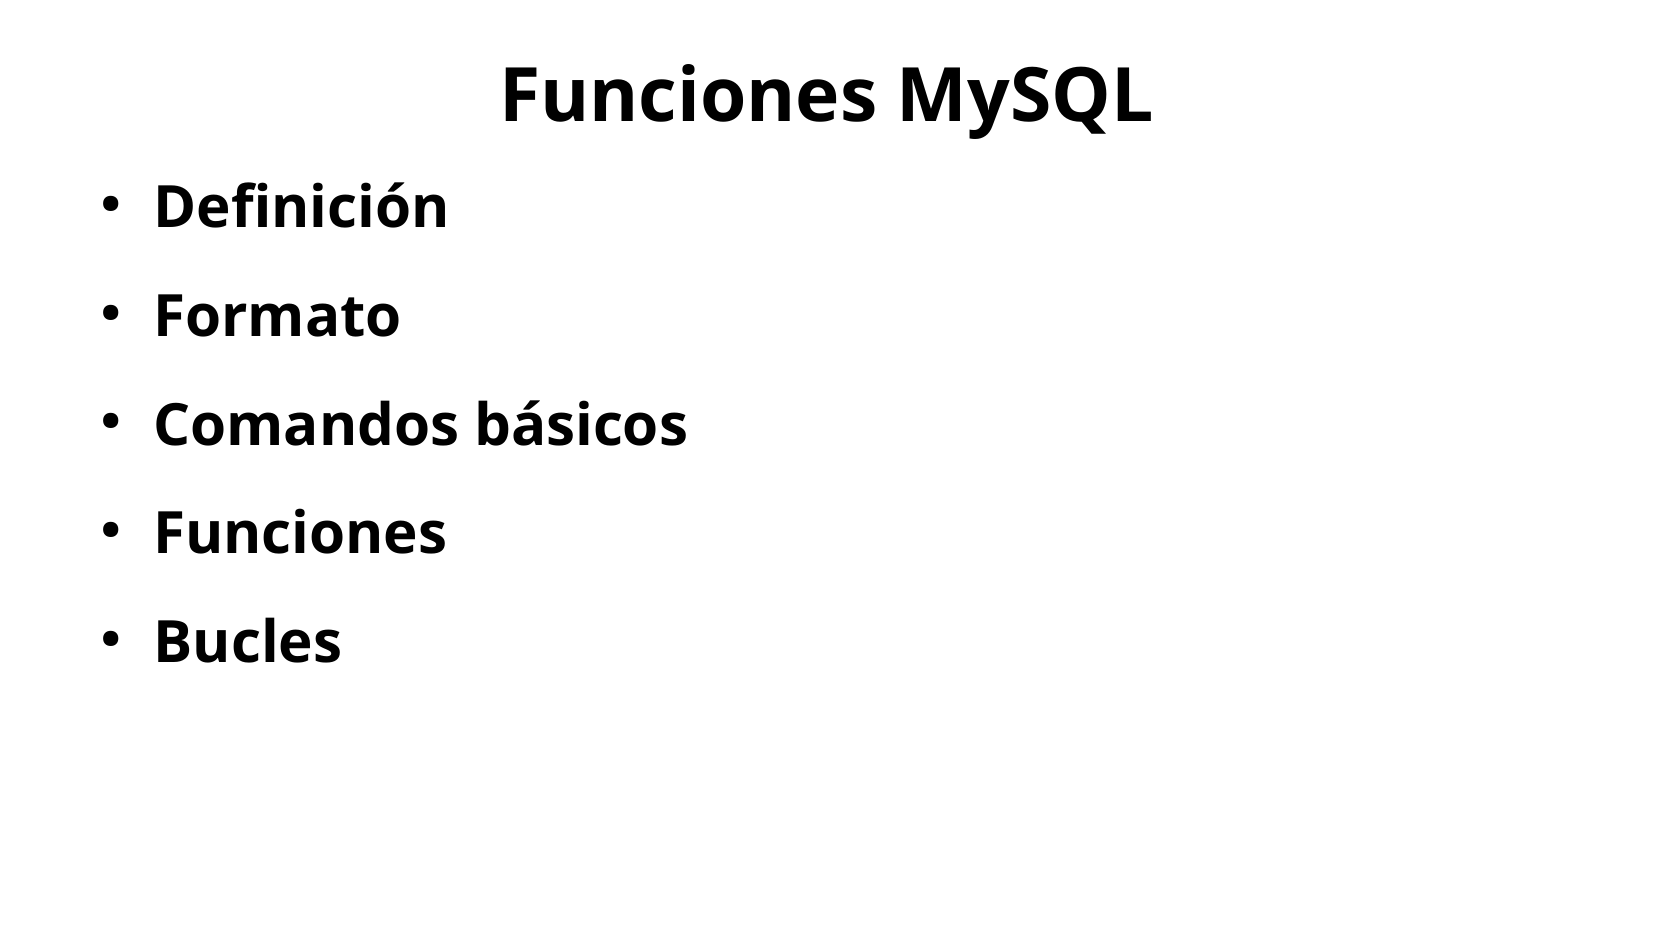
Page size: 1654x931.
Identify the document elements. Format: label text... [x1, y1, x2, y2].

title Funciones MySQL [82, 37, 1571, 148]
list Definición Formato Comandos básicos Funciones Bucles [82, 165, 1571, 875]
